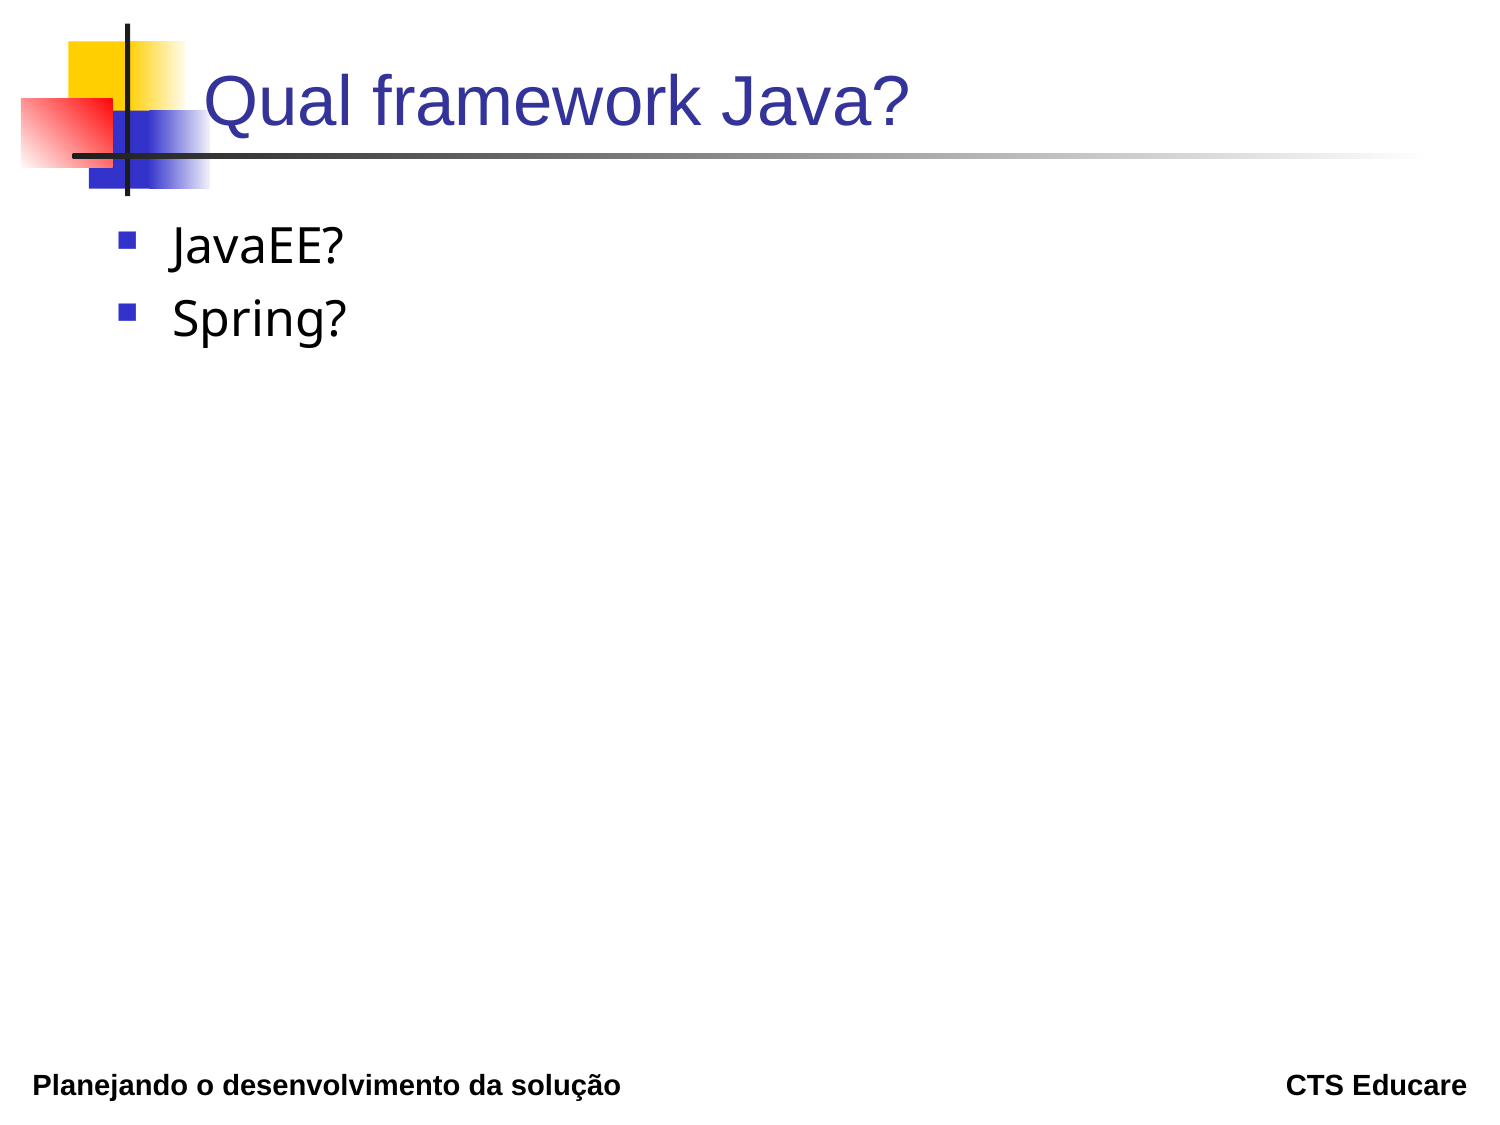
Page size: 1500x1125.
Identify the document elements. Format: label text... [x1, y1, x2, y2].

title Qual framework Java? [188, 46, 1468, 149]
list JavaEE? Spring? [100, 206, 1447, 1024]
